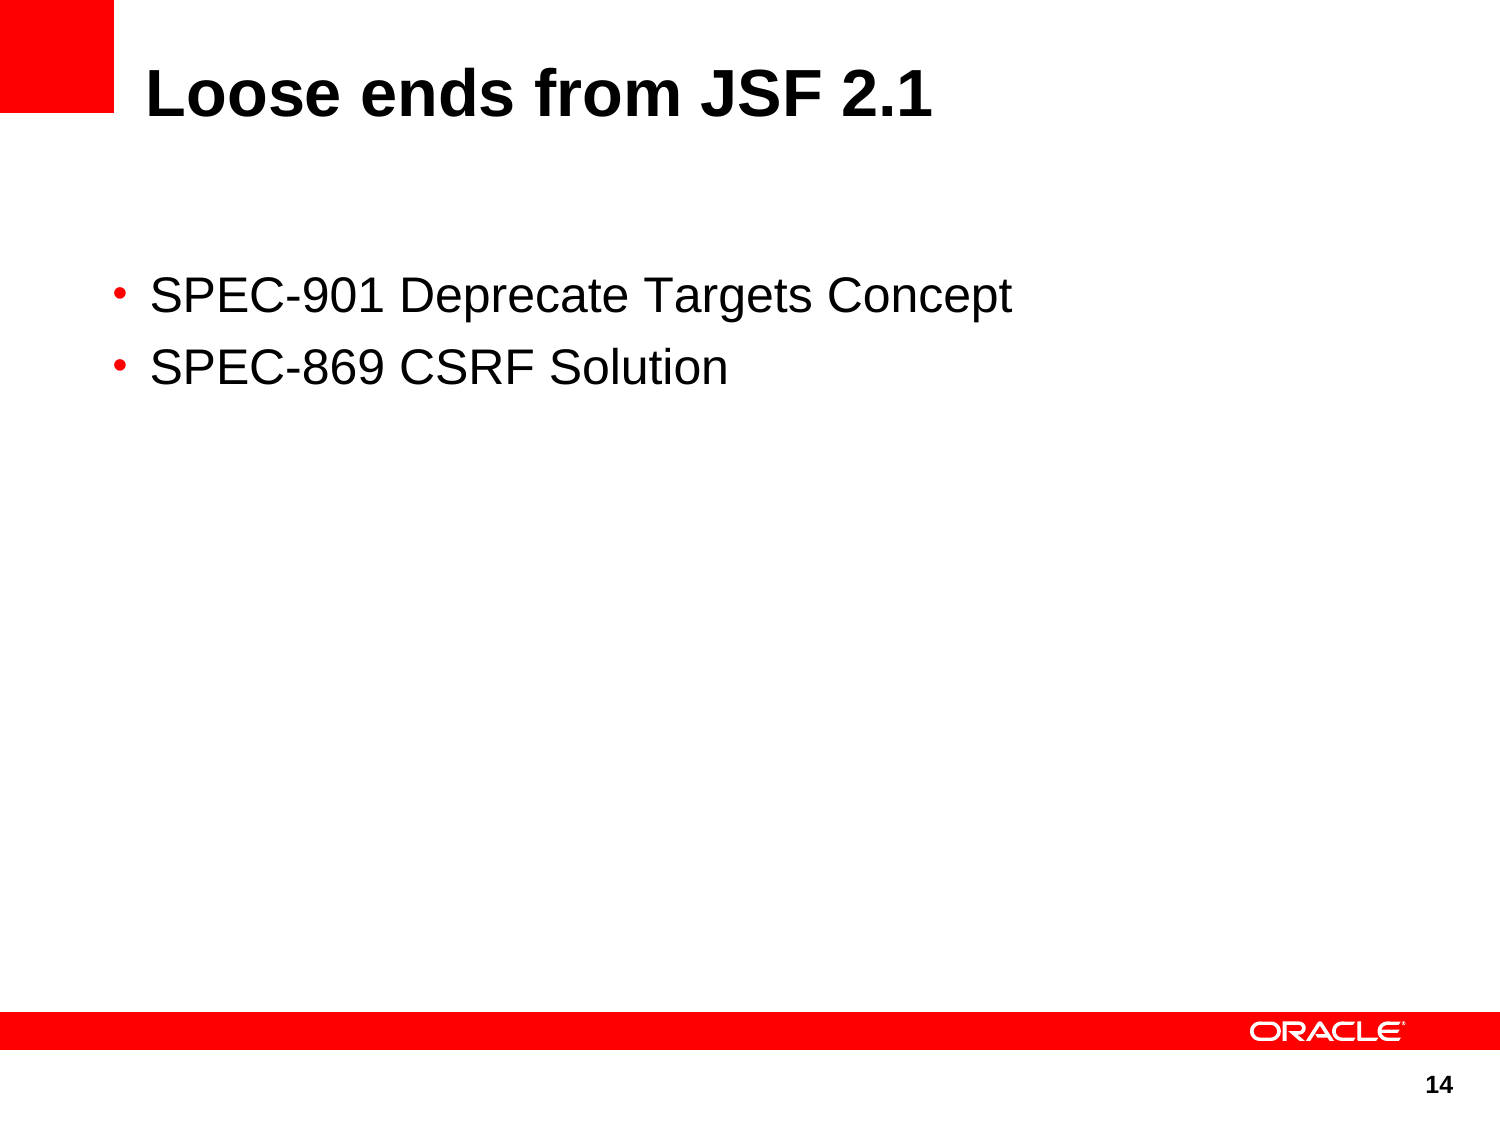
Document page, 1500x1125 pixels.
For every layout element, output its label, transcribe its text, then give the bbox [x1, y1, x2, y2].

picture [0, 0, 114, 113]
picture [0, 1012, 1500, 1050]
title Loose ends from JSF 2.1 [145, 49, 1390, 190]
list SPEC-901 Deprecate Targets Concept SPEC-869 CSRF Solution [112, 262, 1349, 961]
